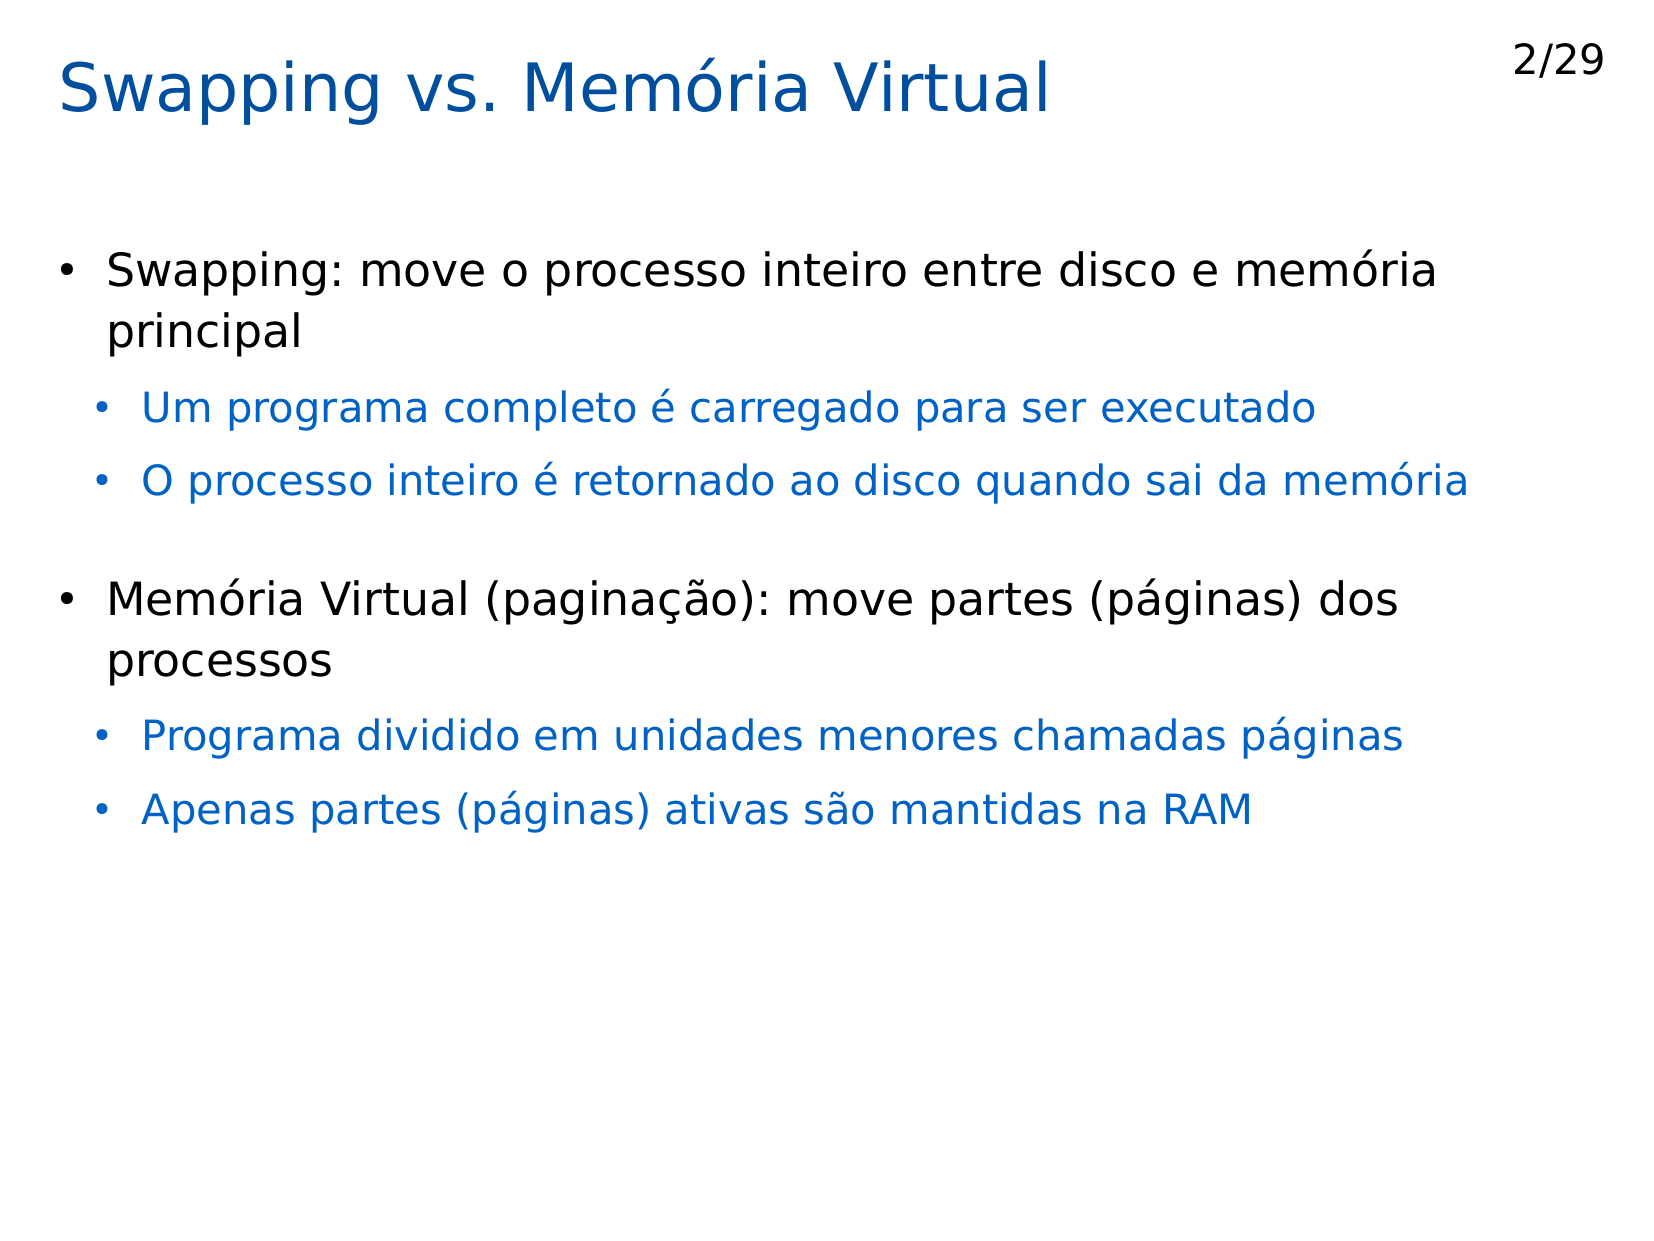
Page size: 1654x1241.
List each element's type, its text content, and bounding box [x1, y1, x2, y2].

title Swapping vs. Memória Virtual [59, 29, 1506, 148]
list Swapping: move o processo inteiro entre disco e memória principal Um programa completo é carregado para ser executado O processo inteiro é retornado ao disco quando sai da memória Memória Virtual (paginação): move partes (páginas) dos processos Programa dividido em unidades menores chamadas páginas Apenas partes (páginas) ativas são mantidas na RAM [59, 236, 1595, 1211]
